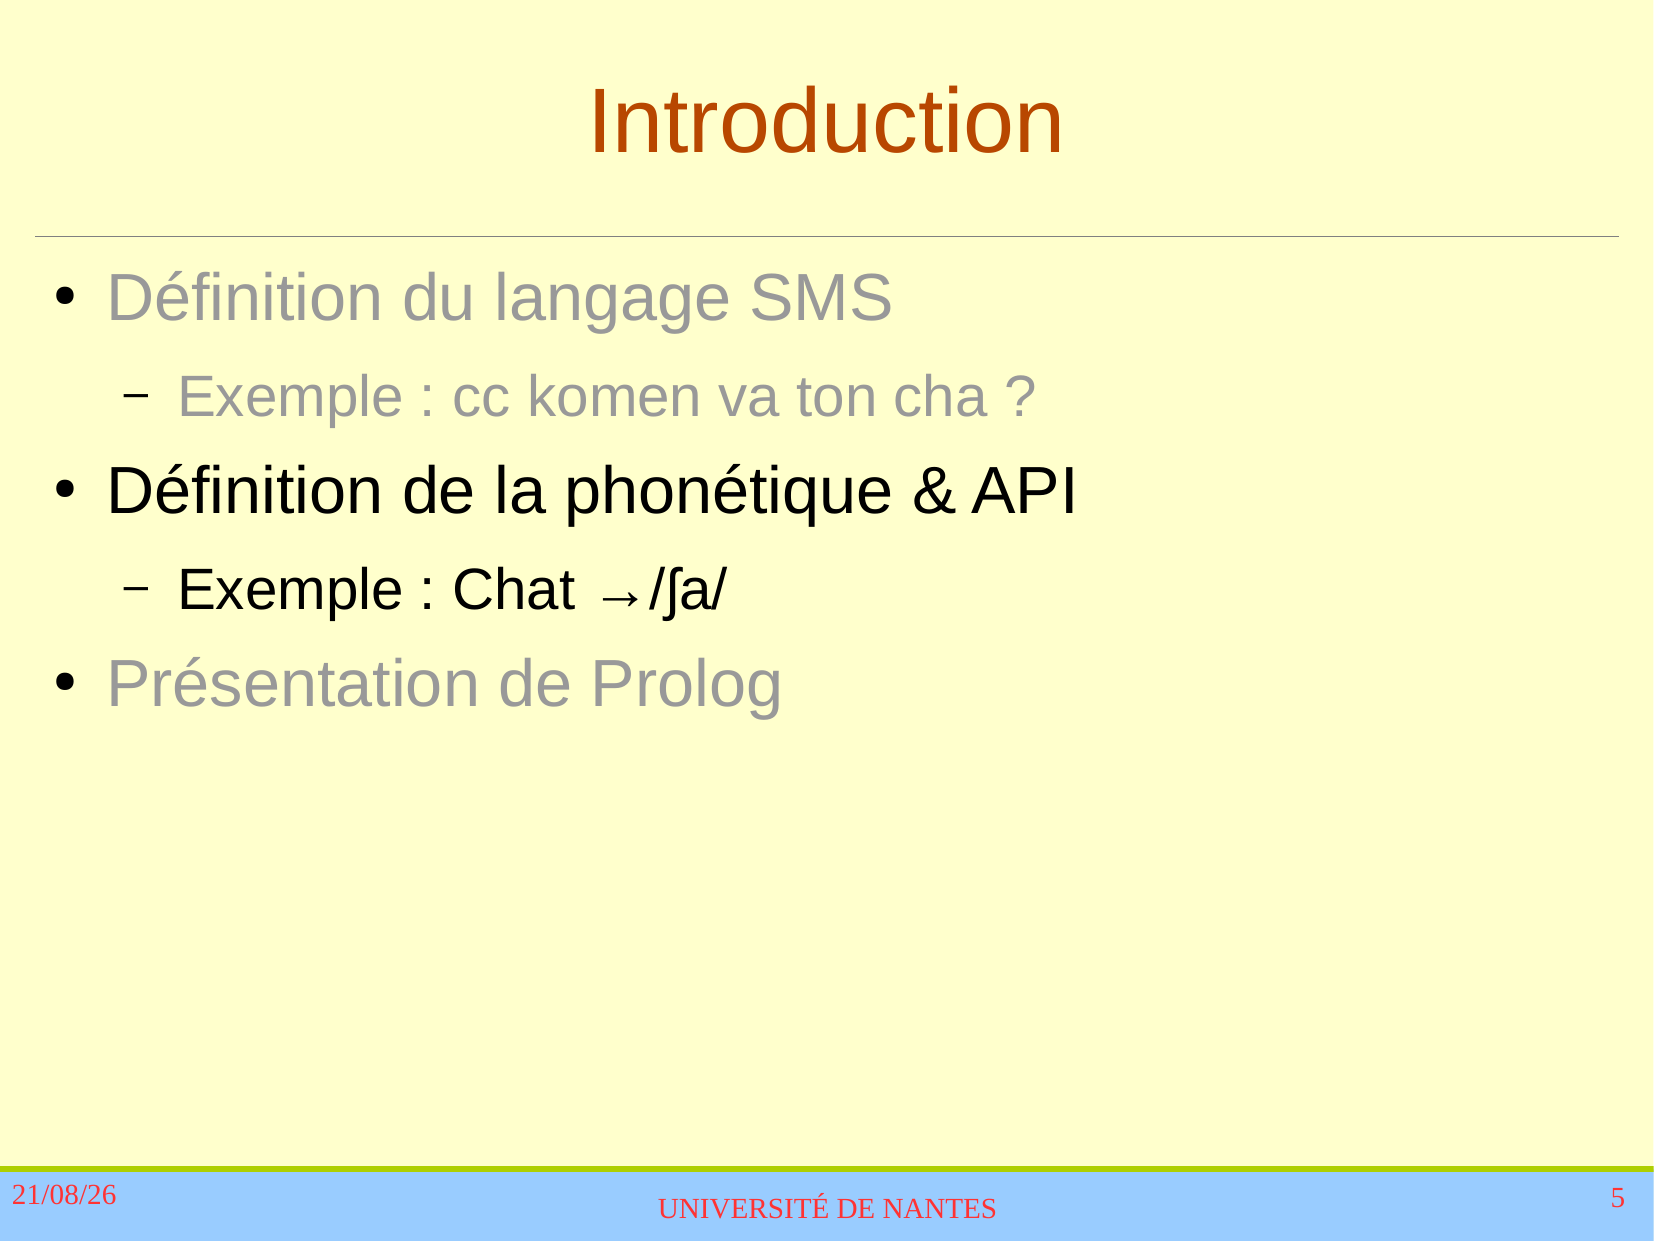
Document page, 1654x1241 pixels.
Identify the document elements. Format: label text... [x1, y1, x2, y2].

list Définition du langage SMS Exemple : cc komen va ton cha ? Définition de la phonétique & API Exemple : Chat →/ʃa/ Présentation de Prolog [35, 259, 1619, 1134]
title Introduction [23, 17, 1630, 225]
